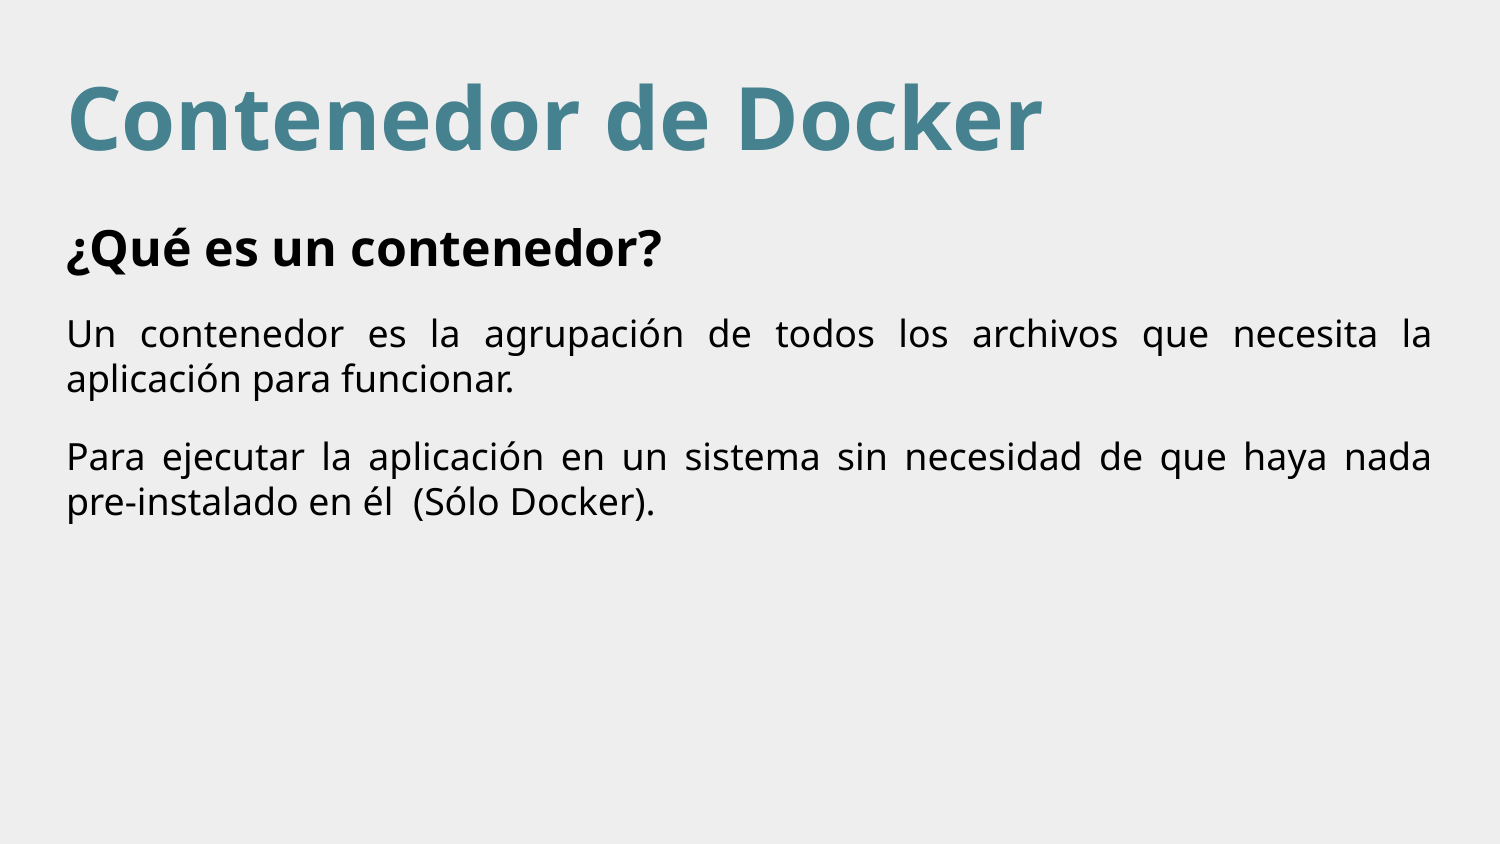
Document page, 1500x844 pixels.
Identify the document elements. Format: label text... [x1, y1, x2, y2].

title Contenedor de Docker [51, 48, 1449, 180]
list ¿Qué es un contenedor? Un contenedor es la agrupación de todos los archivos que necesita la aplicación para funcionar. Para ejecutar la aplicación en un sistema sin necesidad de que haya nada pre-instalado en él (Sólo Docker). [51, 201, 1449, 750]
